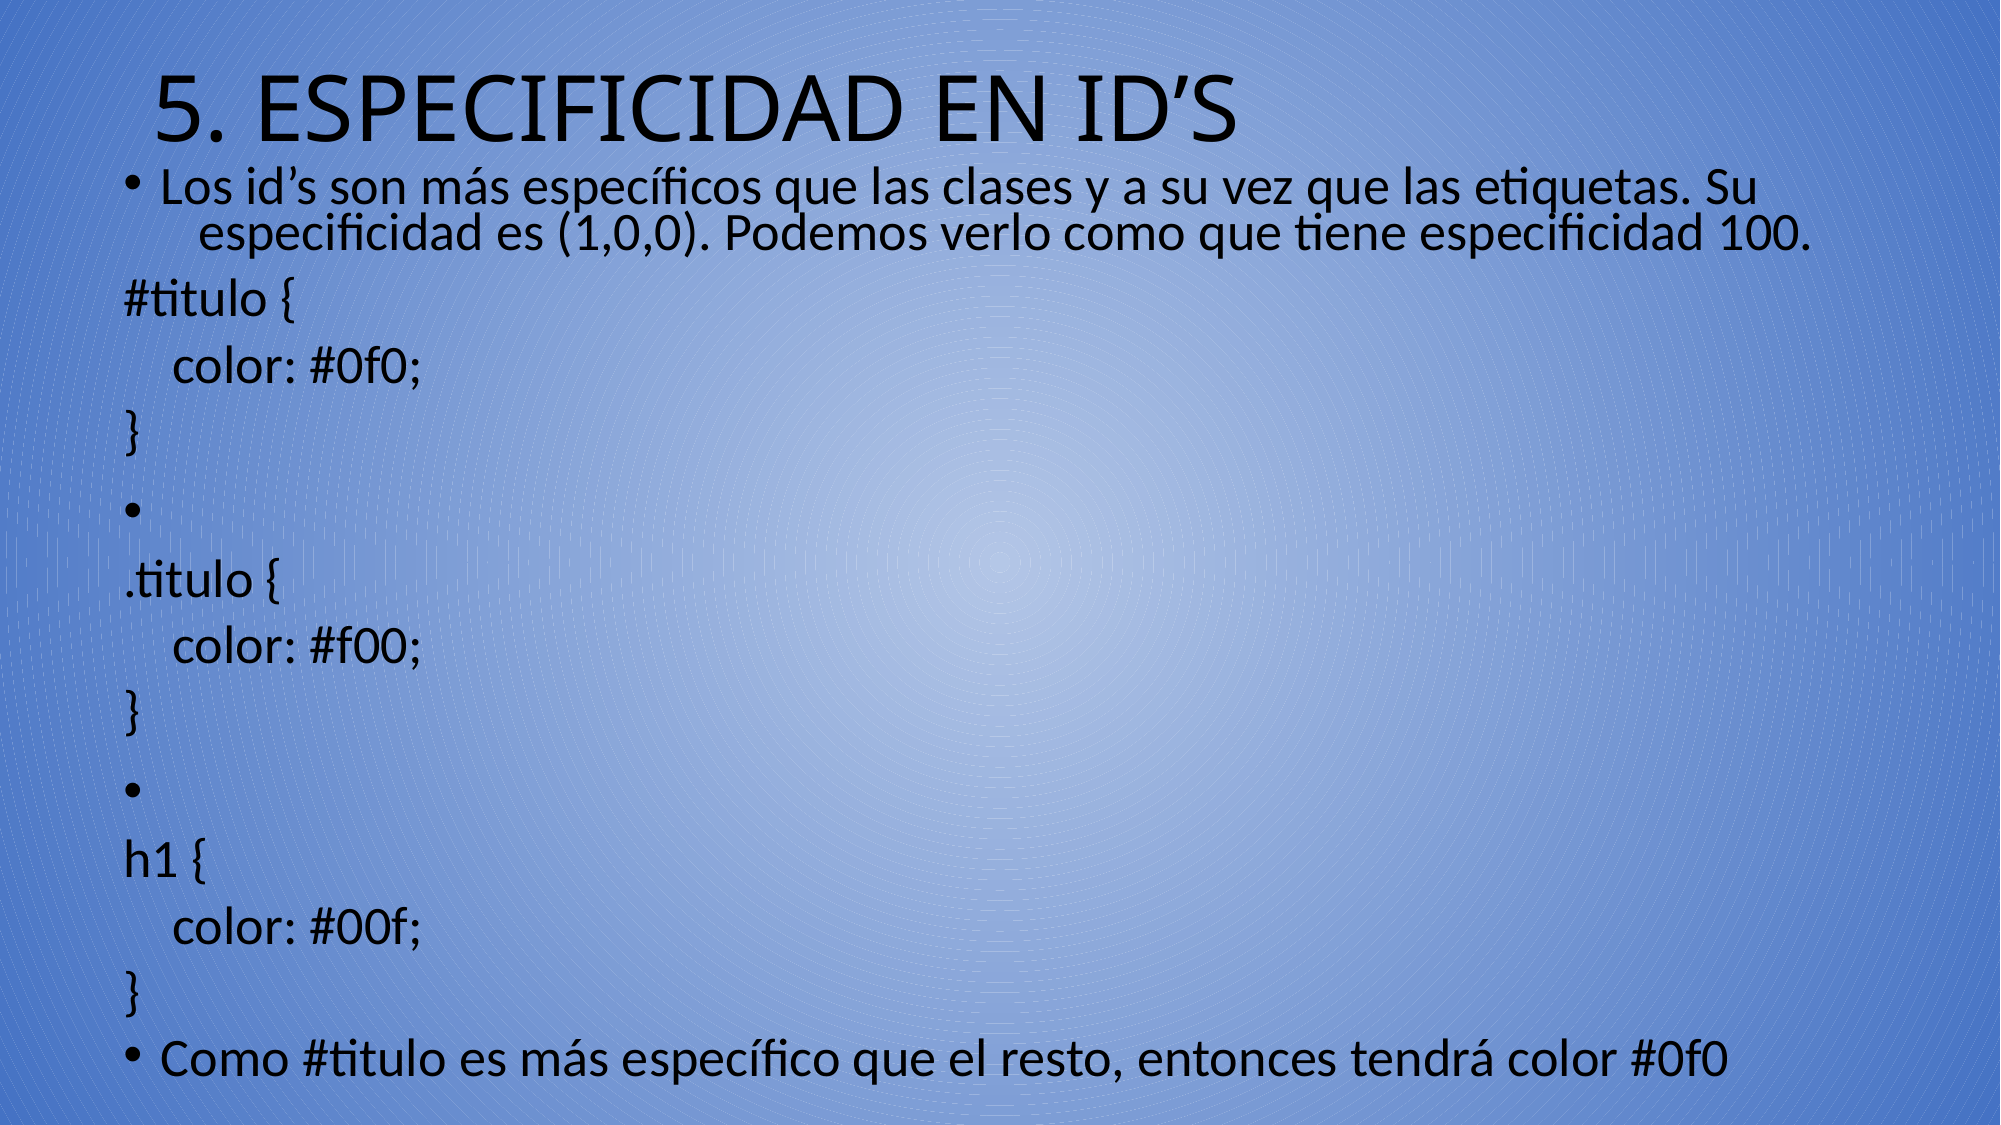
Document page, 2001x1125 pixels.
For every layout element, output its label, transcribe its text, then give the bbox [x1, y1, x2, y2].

list Los id’s son más específicos que las clases y a su vez que las etiquetas. Su especificidad es (1,0,0). Podemos verlo como que tiene especificidad 100. #titulo { color: #0f0; } .titulo { color: #f00; } h1 { color: #00f; } Como #titulo es más específico que el resto, entonces tendrá color #0f0 [108, 161, 1892, 1125]
title 5. ESPECIFICIDAD EN ID’S [137, 3, 1863, 161]
